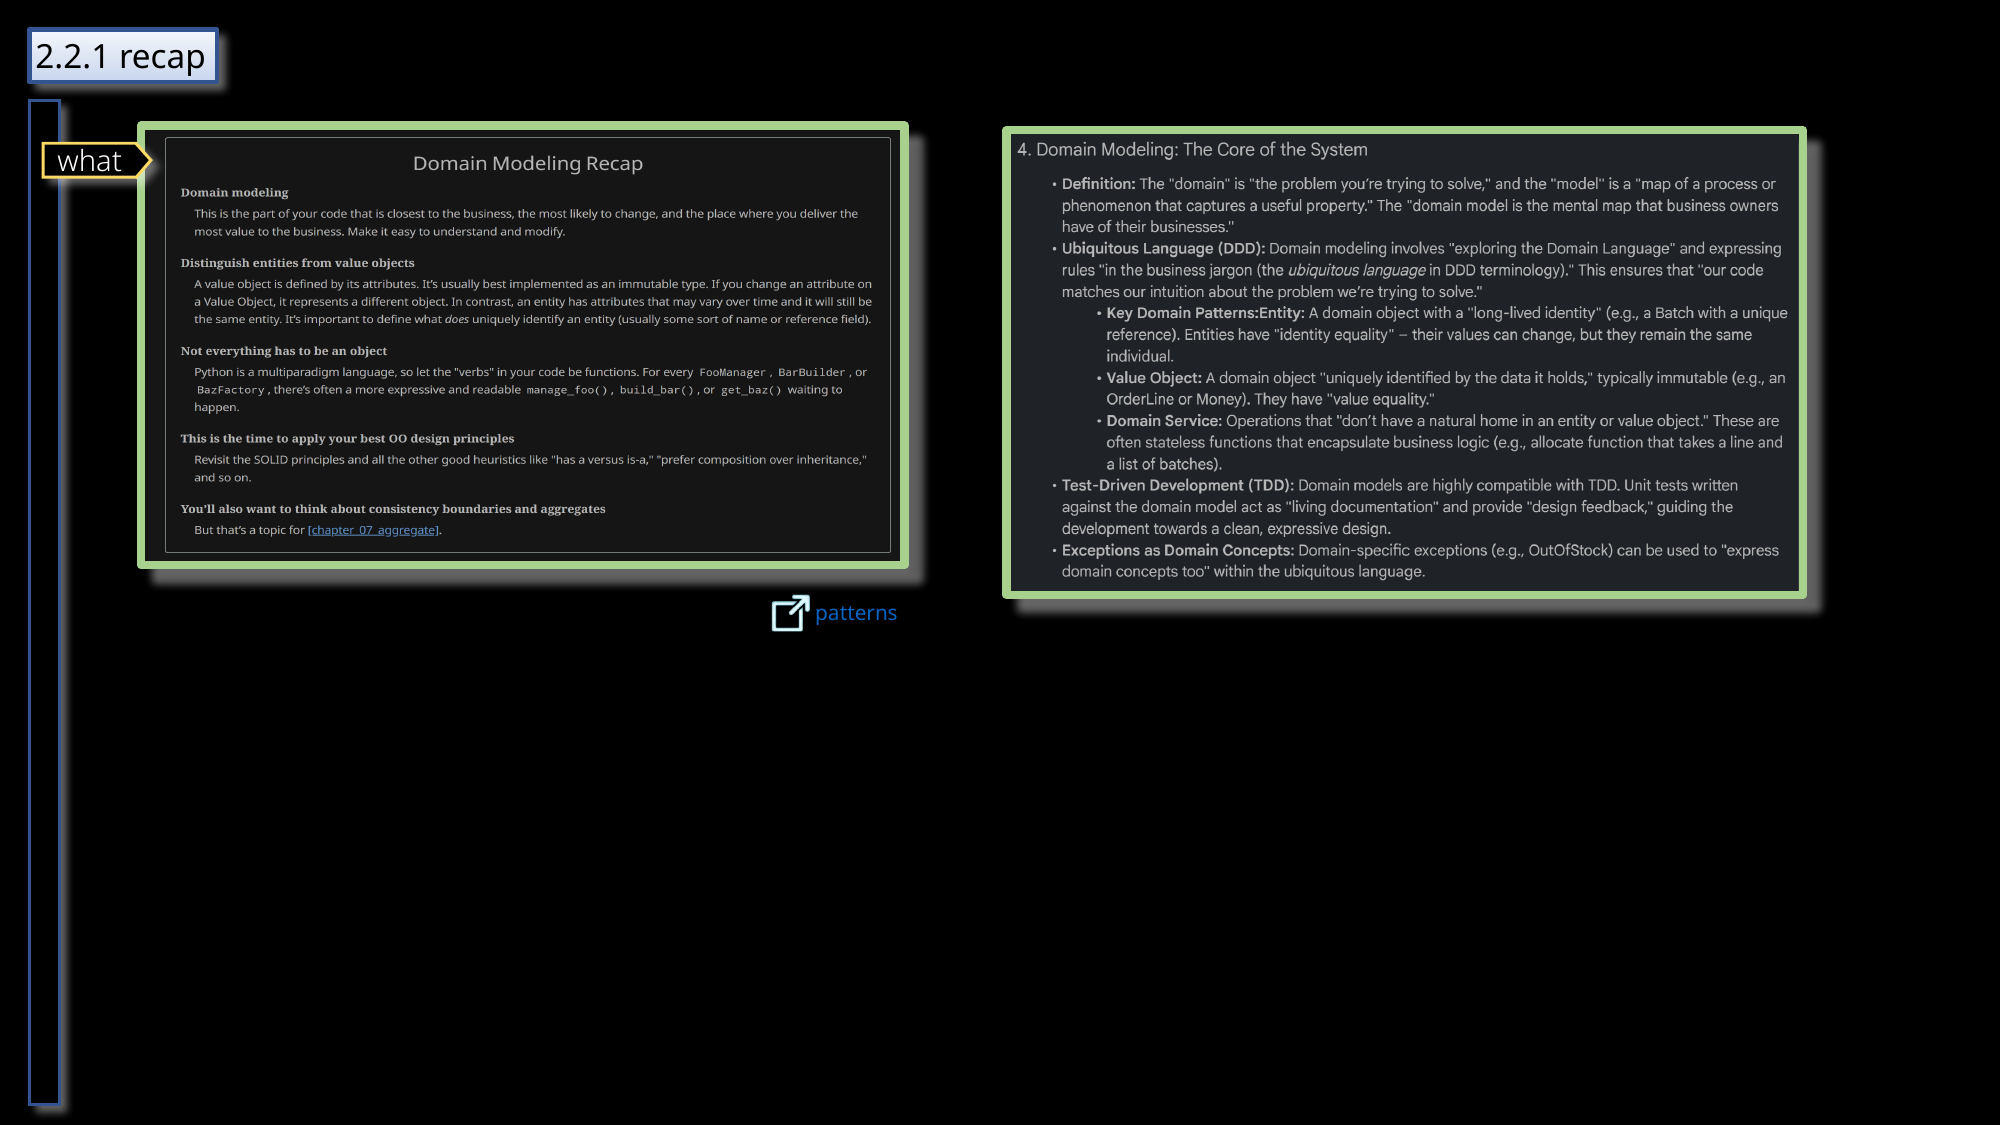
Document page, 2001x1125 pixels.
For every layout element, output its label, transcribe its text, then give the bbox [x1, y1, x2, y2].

picture [145, 129, 901, 562]
picture [767, 590, 814, 636]
title 2.2.1 recap [29, 29, 217, 82]
text_box what [43, 143, 151, 178]
text_box [29, 100, 60, 1105]
picture [1010, 134, 1799, 591]
text_box patterns [814, 592, 913, 636]
